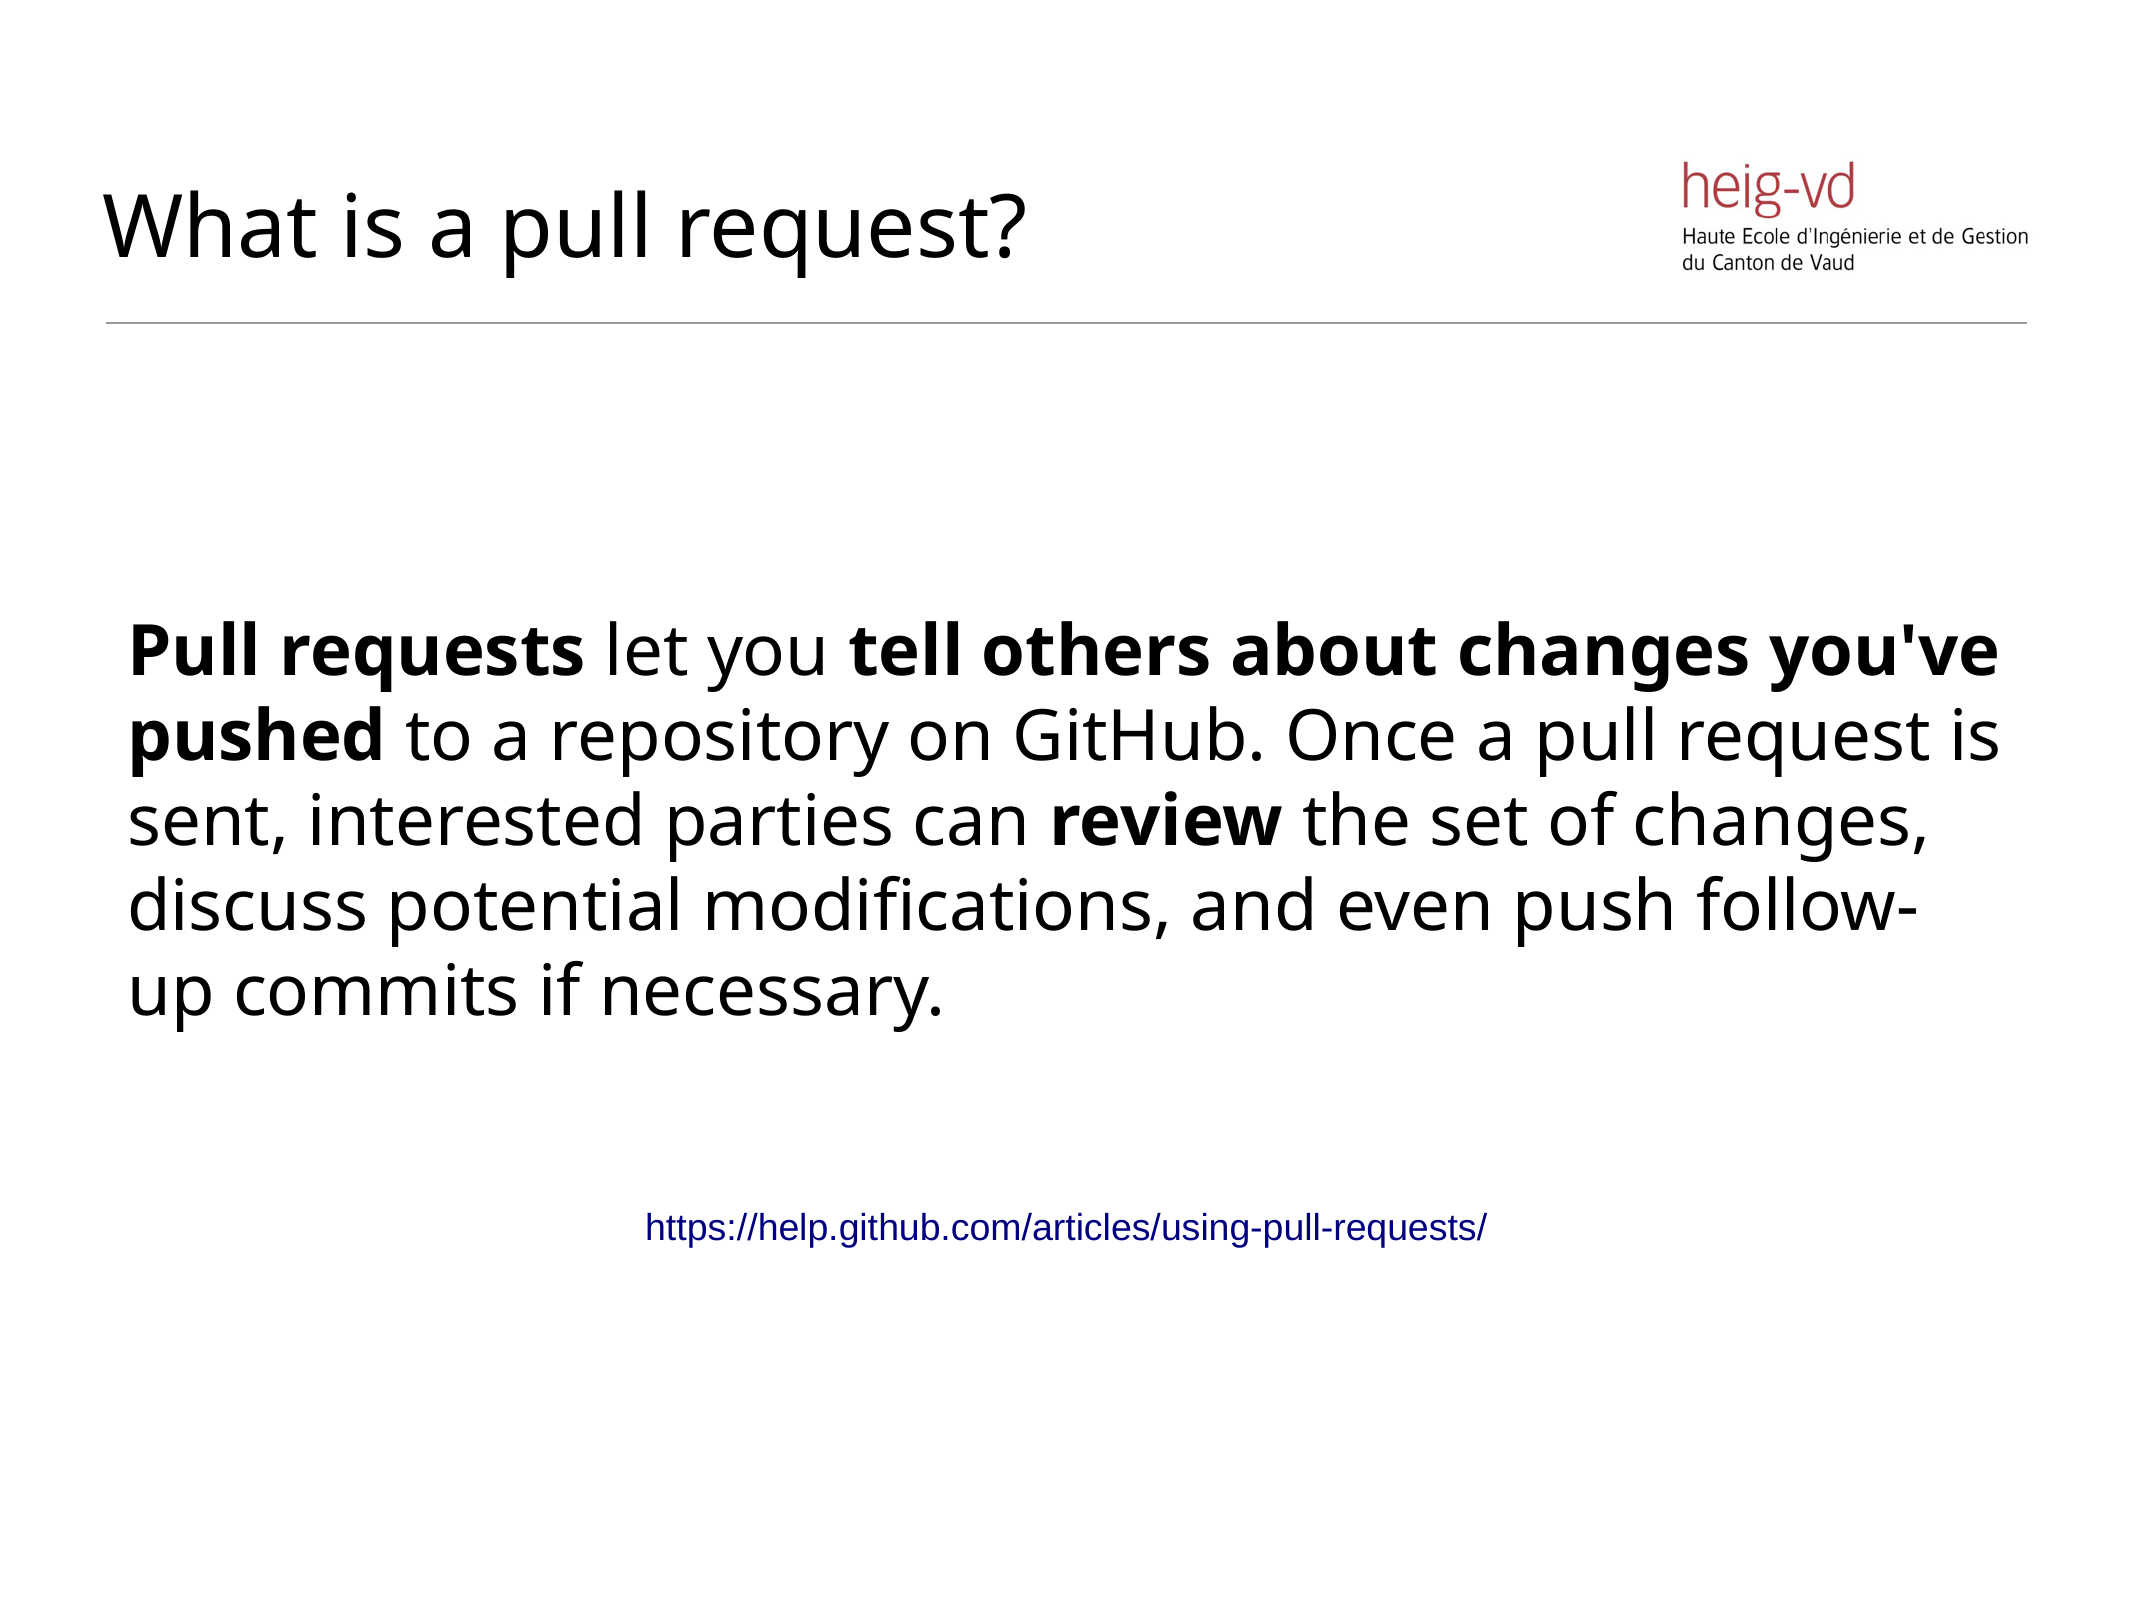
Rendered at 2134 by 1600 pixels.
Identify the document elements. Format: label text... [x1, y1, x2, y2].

text_box https://help.github.com/articles/using-pull-requests/ [636, 1194, 1497, 1257]
text_box Pull requests let you tell others about changes you've pushed to a repository on GitHub. Once a pull request is sent, interested parties can review the set of changes, discuss potential modifications, and even push follow-up commits if necessary. [118, 596, 2015, 1038]
title What is a pull request? [93, 54, 2040, 284]
